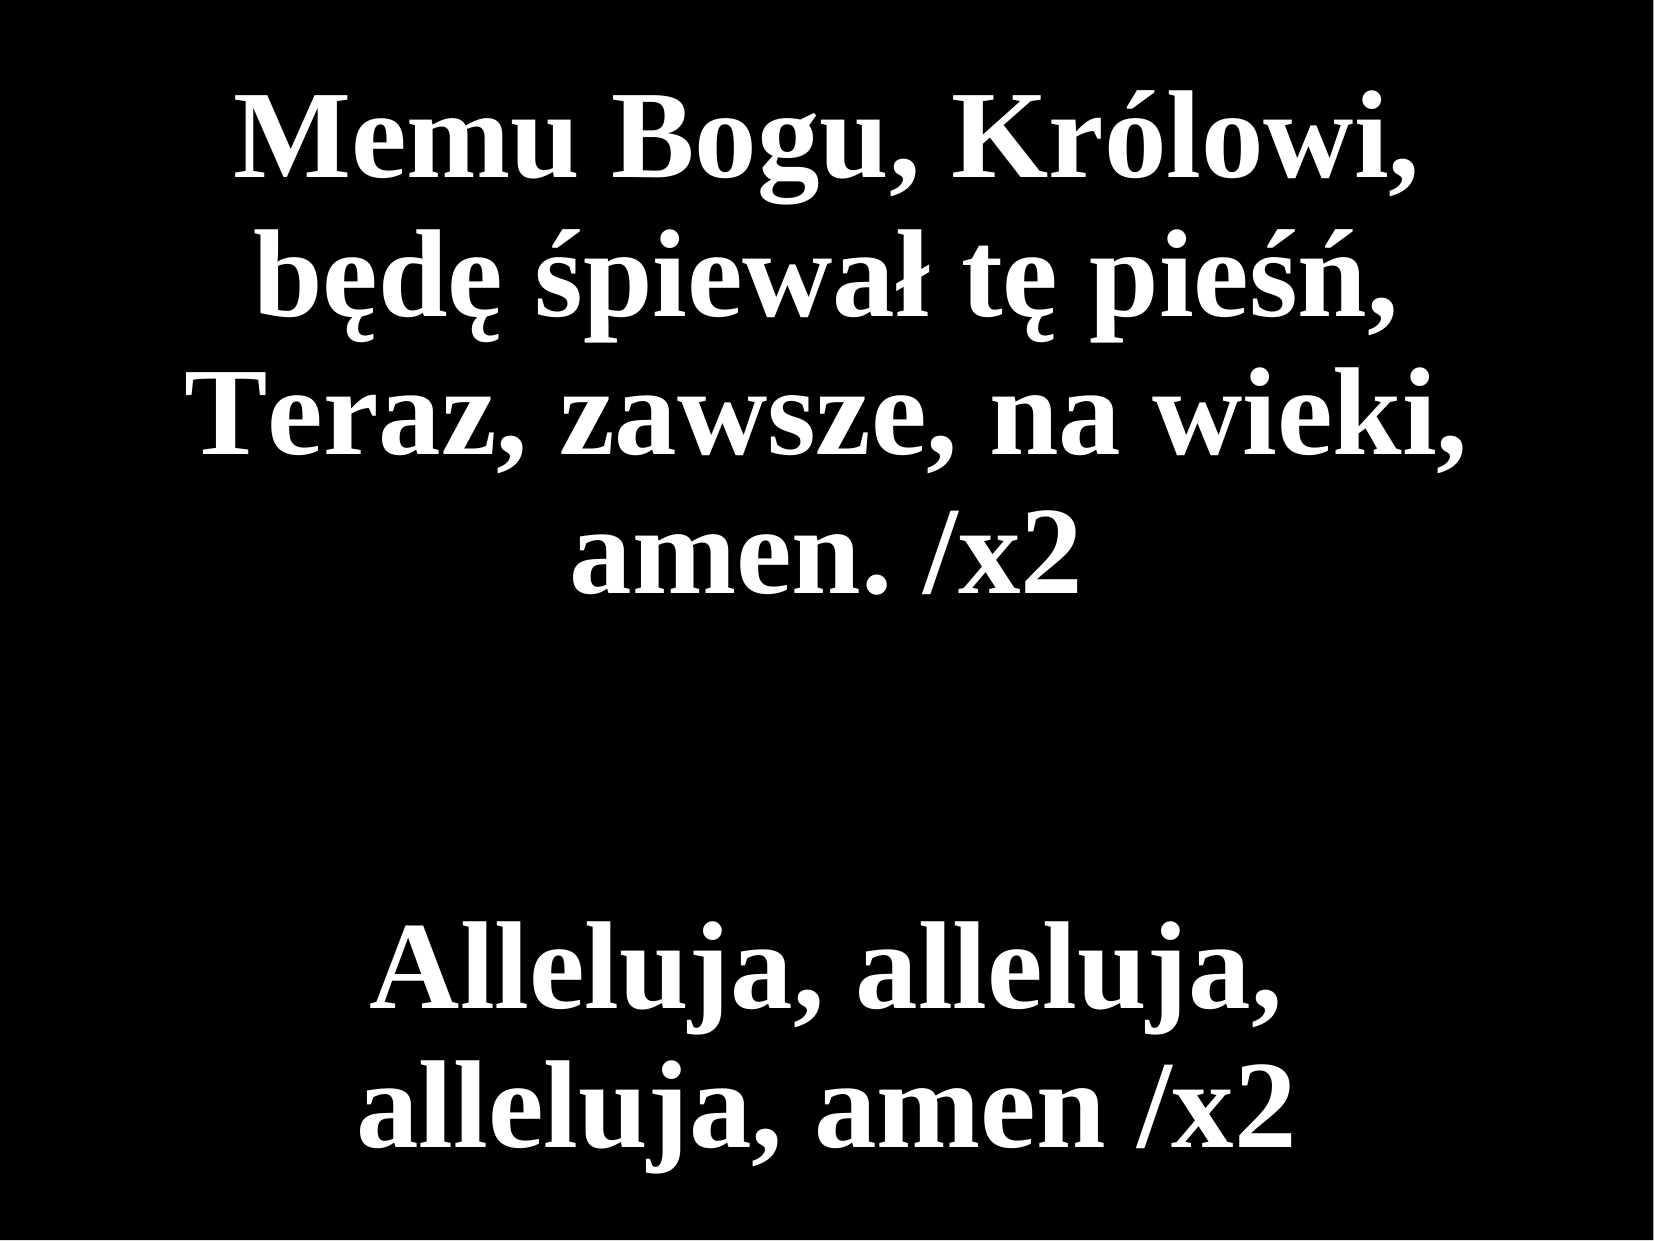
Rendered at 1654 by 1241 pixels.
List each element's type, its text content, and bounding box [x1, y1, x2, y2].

title Memu Bogu, Królowi, będę śpiewał tę pieśń, Teraz, zawsze, na wieki, amen. /x2 Alleluja, alleluja, alleluja, amen /x2 [0, 0, 1654, 1241]
